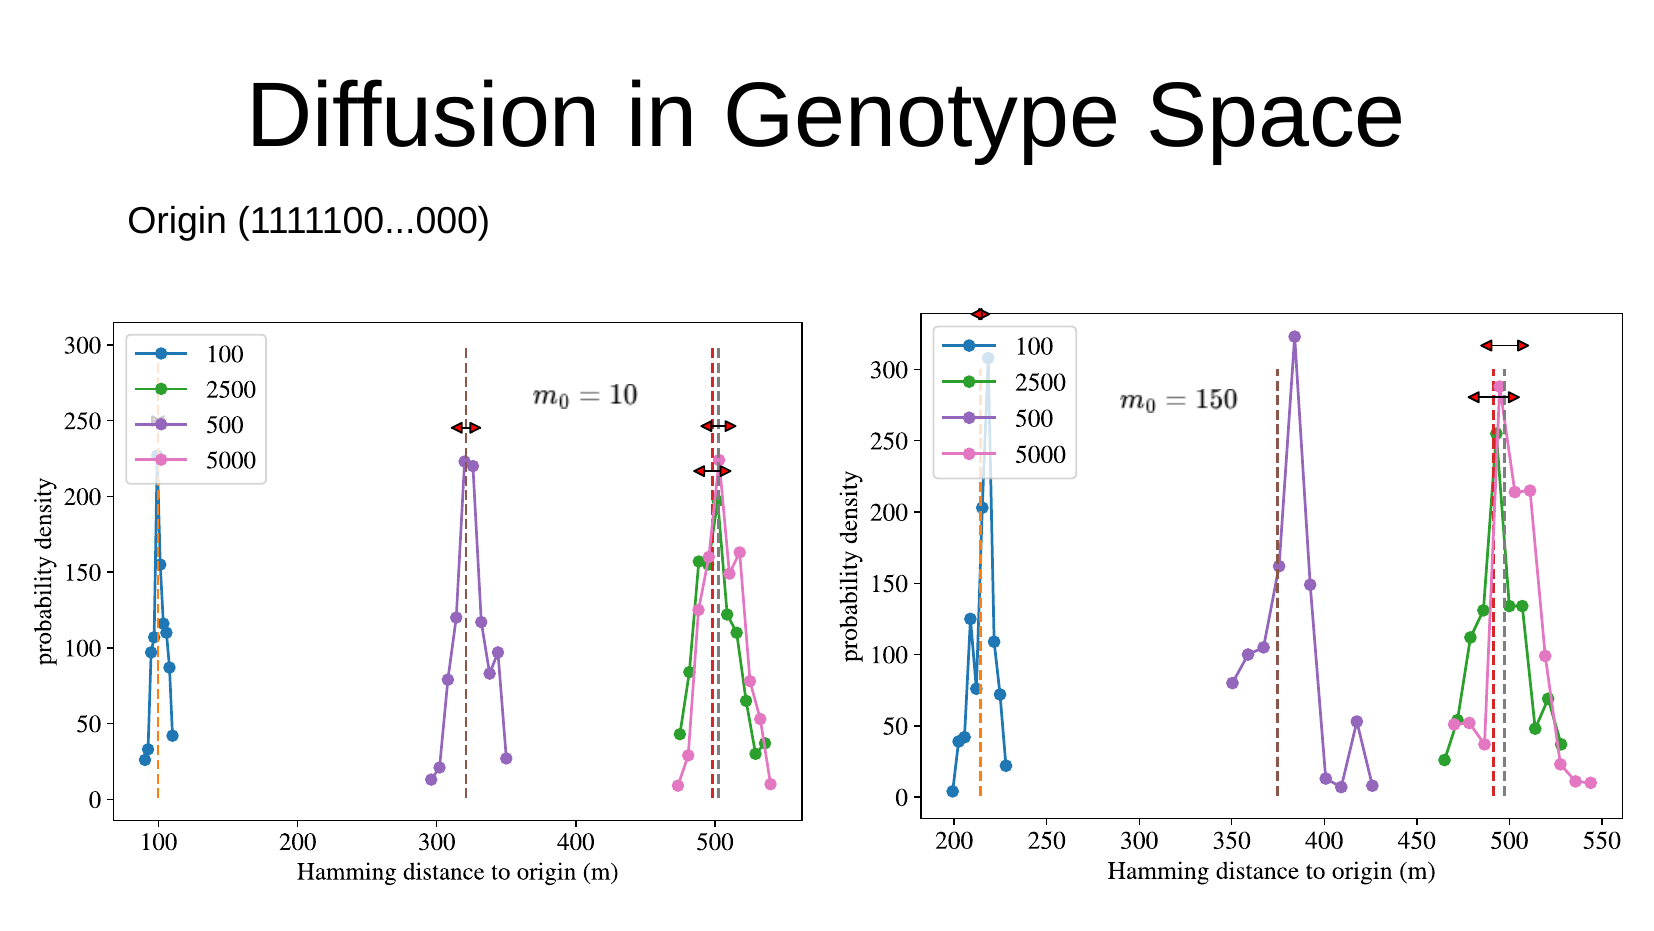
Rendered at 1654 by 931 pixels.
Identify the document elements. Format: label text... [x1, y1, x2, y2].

title Diffusion in Genotype Space [82, 37, 1571, 193]
picture [6, 282, 1651, 913]
text_box Origin (1111100...000) [112, 192, 1426, 250]
